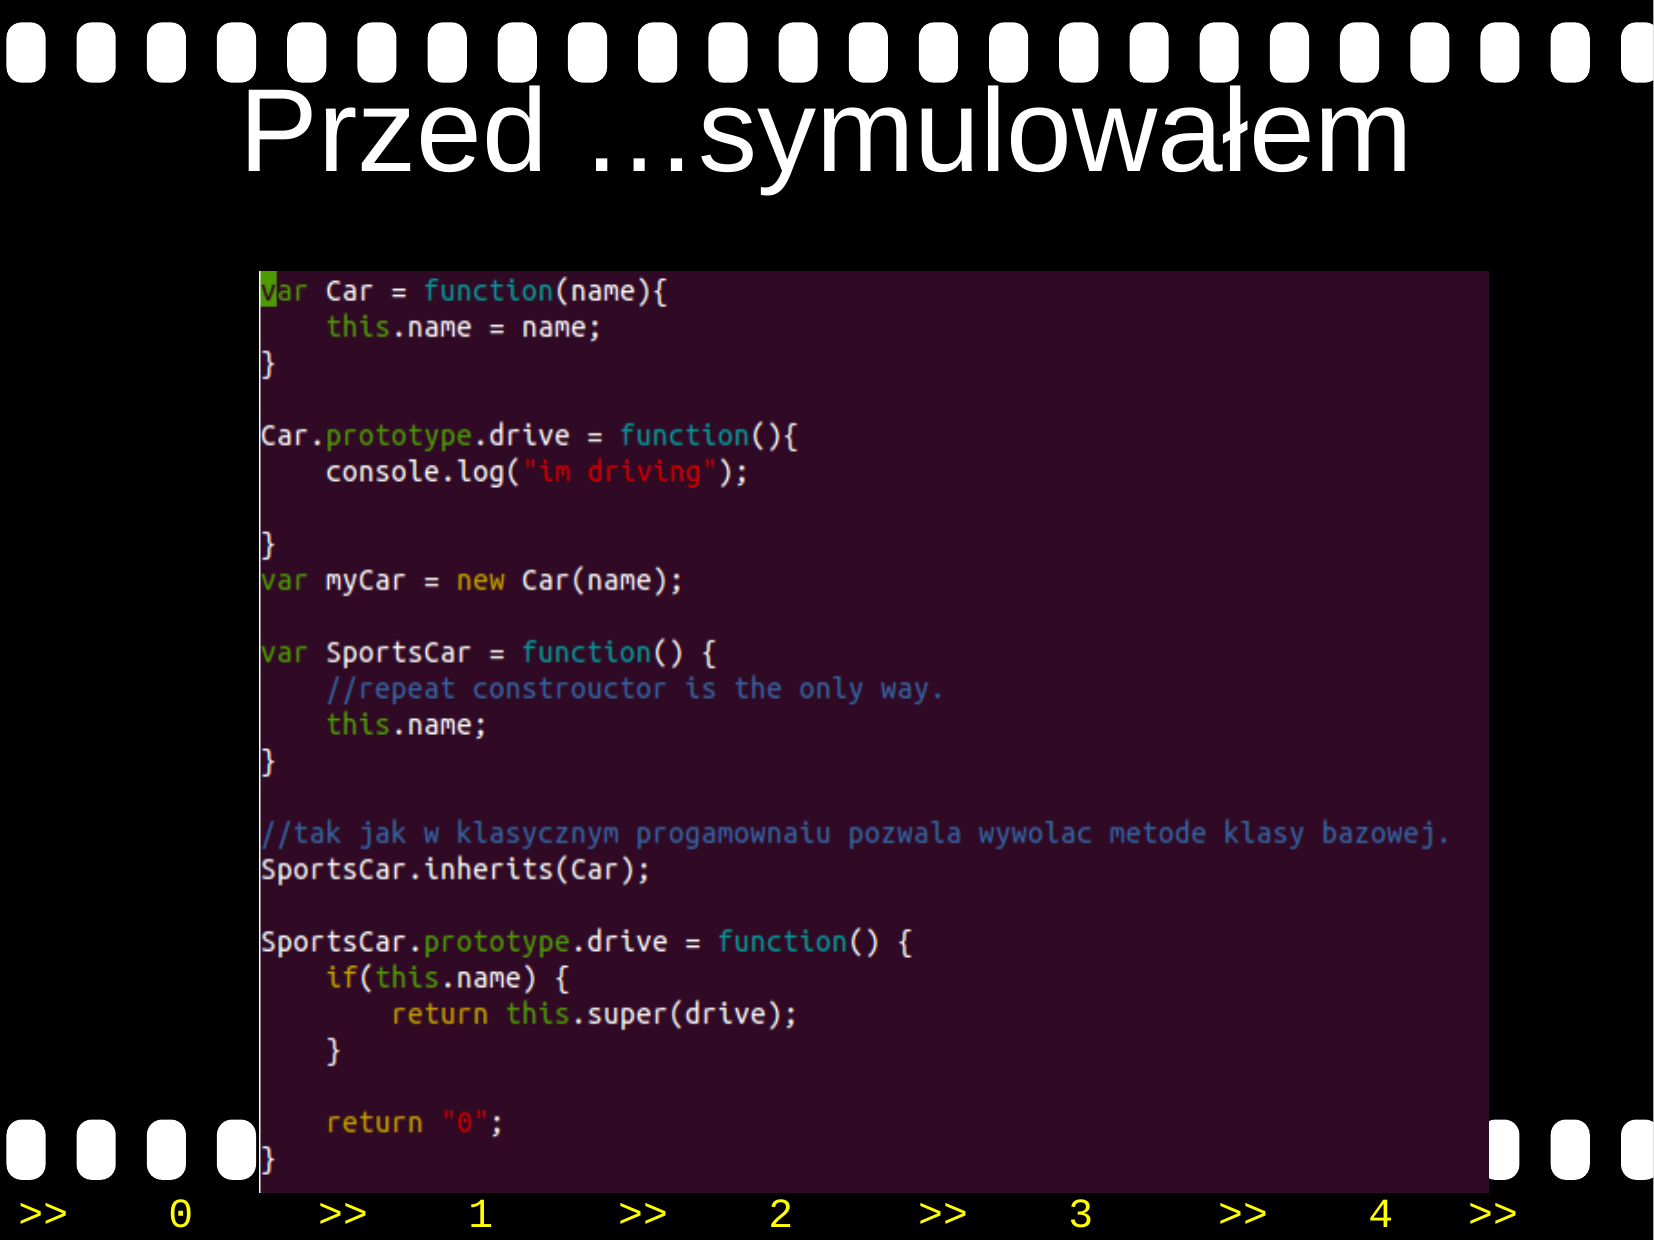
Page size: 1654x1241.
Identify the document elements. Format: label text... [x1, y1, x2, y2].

picture [259, 271, 1489, 1193]
title Przed …symulowałem [82, 27, 1571, 235]
